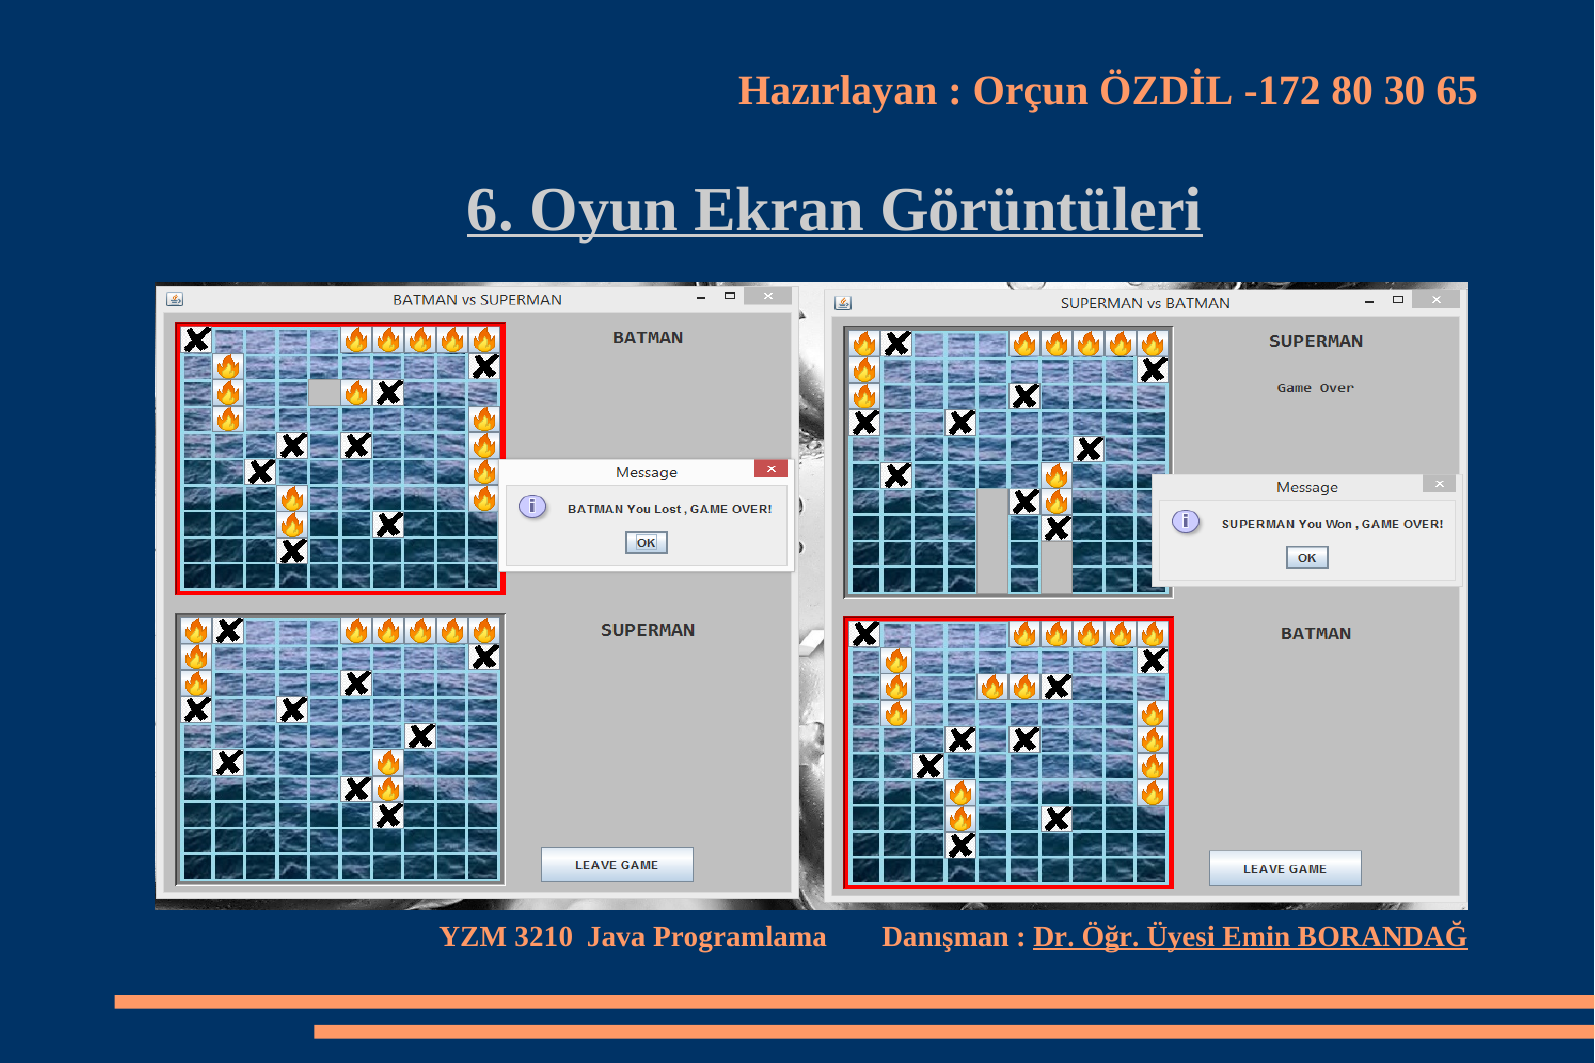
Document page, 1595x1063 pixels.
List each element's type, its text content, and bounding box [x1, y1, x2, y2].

subtitle 6. Oyun Ekran Görüntüleri [129, 156, 1518, 331]
title YZM 3210 Java Programlama Danışman : Dr. Öğr. Üyesi Emin BORANDAĞ [106, 885, 1468, 988]
picture [155, 282, 1468, 910]
title Hazırlayan : Orçun ÖZDİL -172 80 30 65 [117, 39, 1479, 142]
